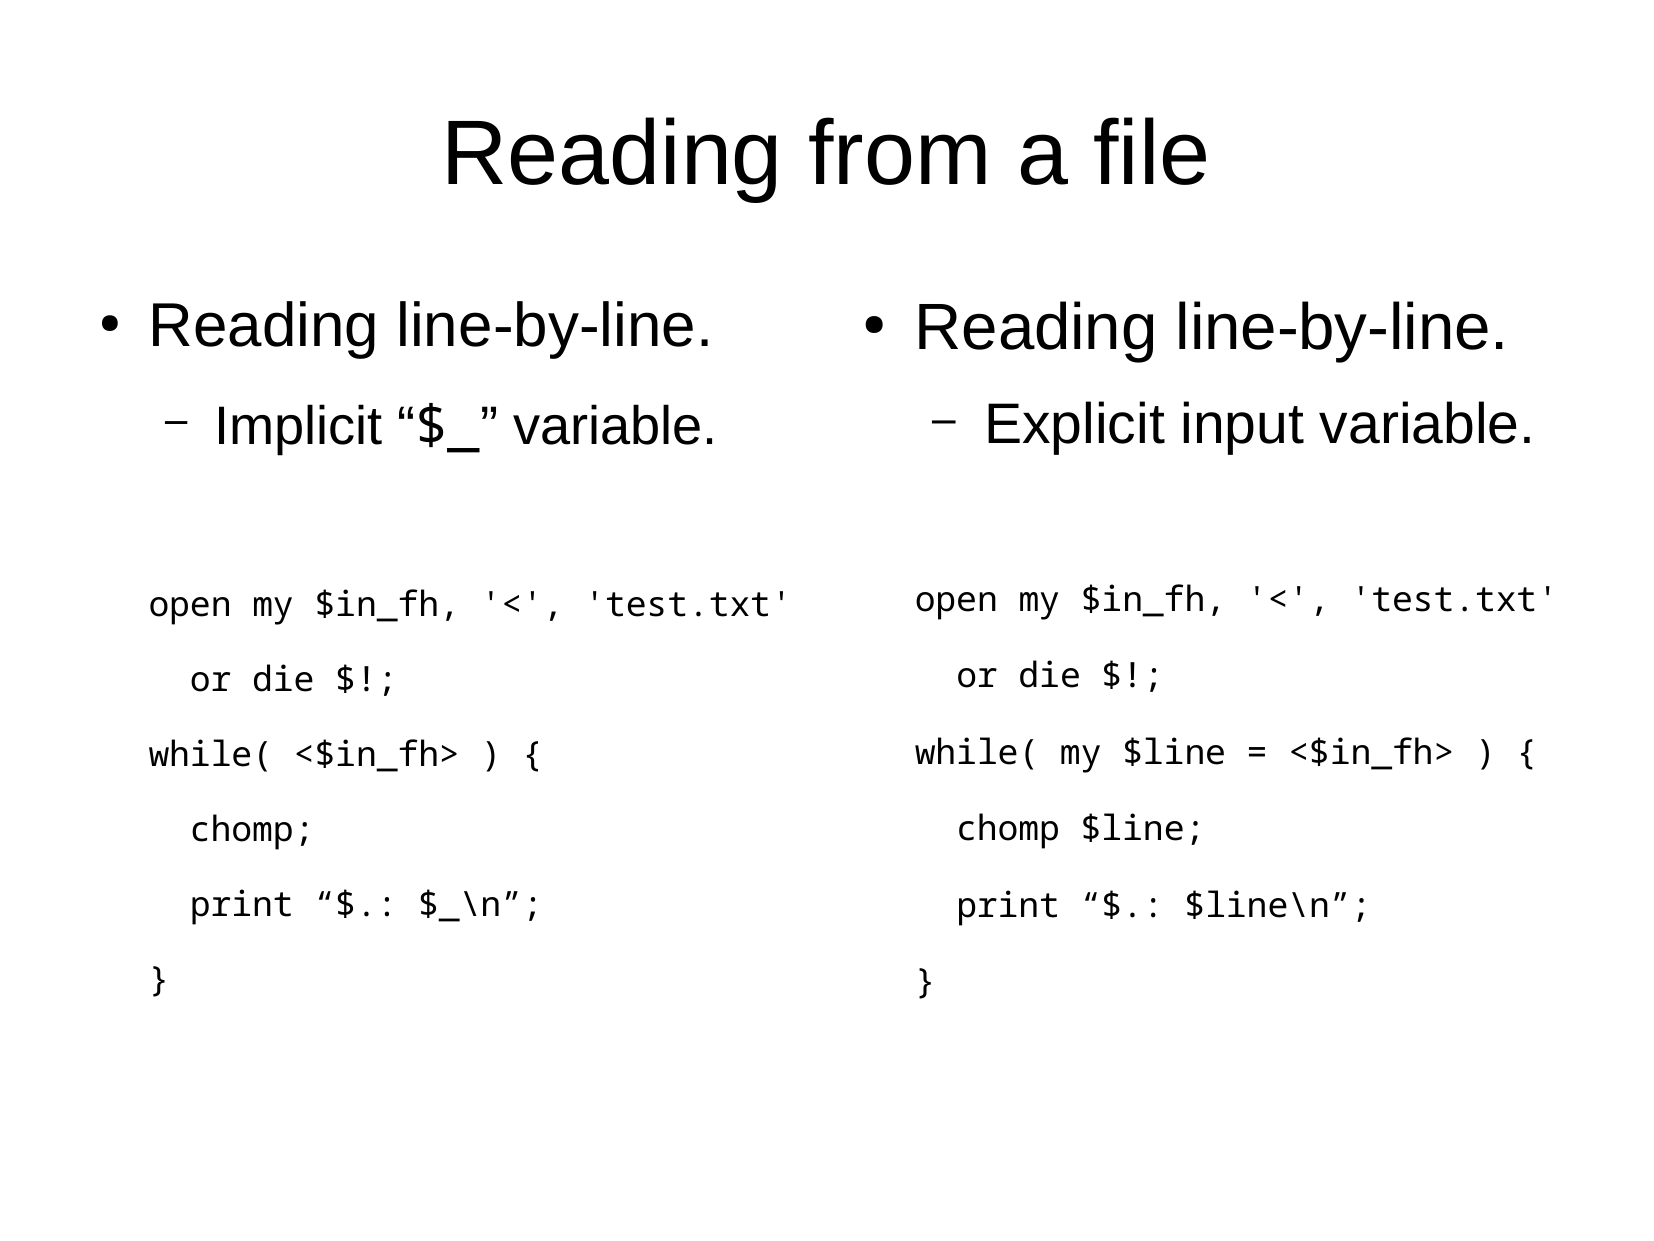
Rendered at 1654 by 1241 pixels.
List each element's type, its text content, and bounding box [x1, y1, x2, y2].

title Reading from a file [82, 49, 1571, 257]
list Reading line-by-line. Explicit input variable. open my $in_fh, '<', 'test.txt' or die $!; while( my $line = <$in_fh> ) { chomp $line; print “$.: $line\n”; } [845, 290, 1576, 1010]
list Reading line-by-line. Implicit “$_” variable. open my $in_fh, '<', 'test.txt' or die $!; while( <$in_fh> ) { chomp; print “$.: $_\n”; } [82, 290, 809, 1010]
